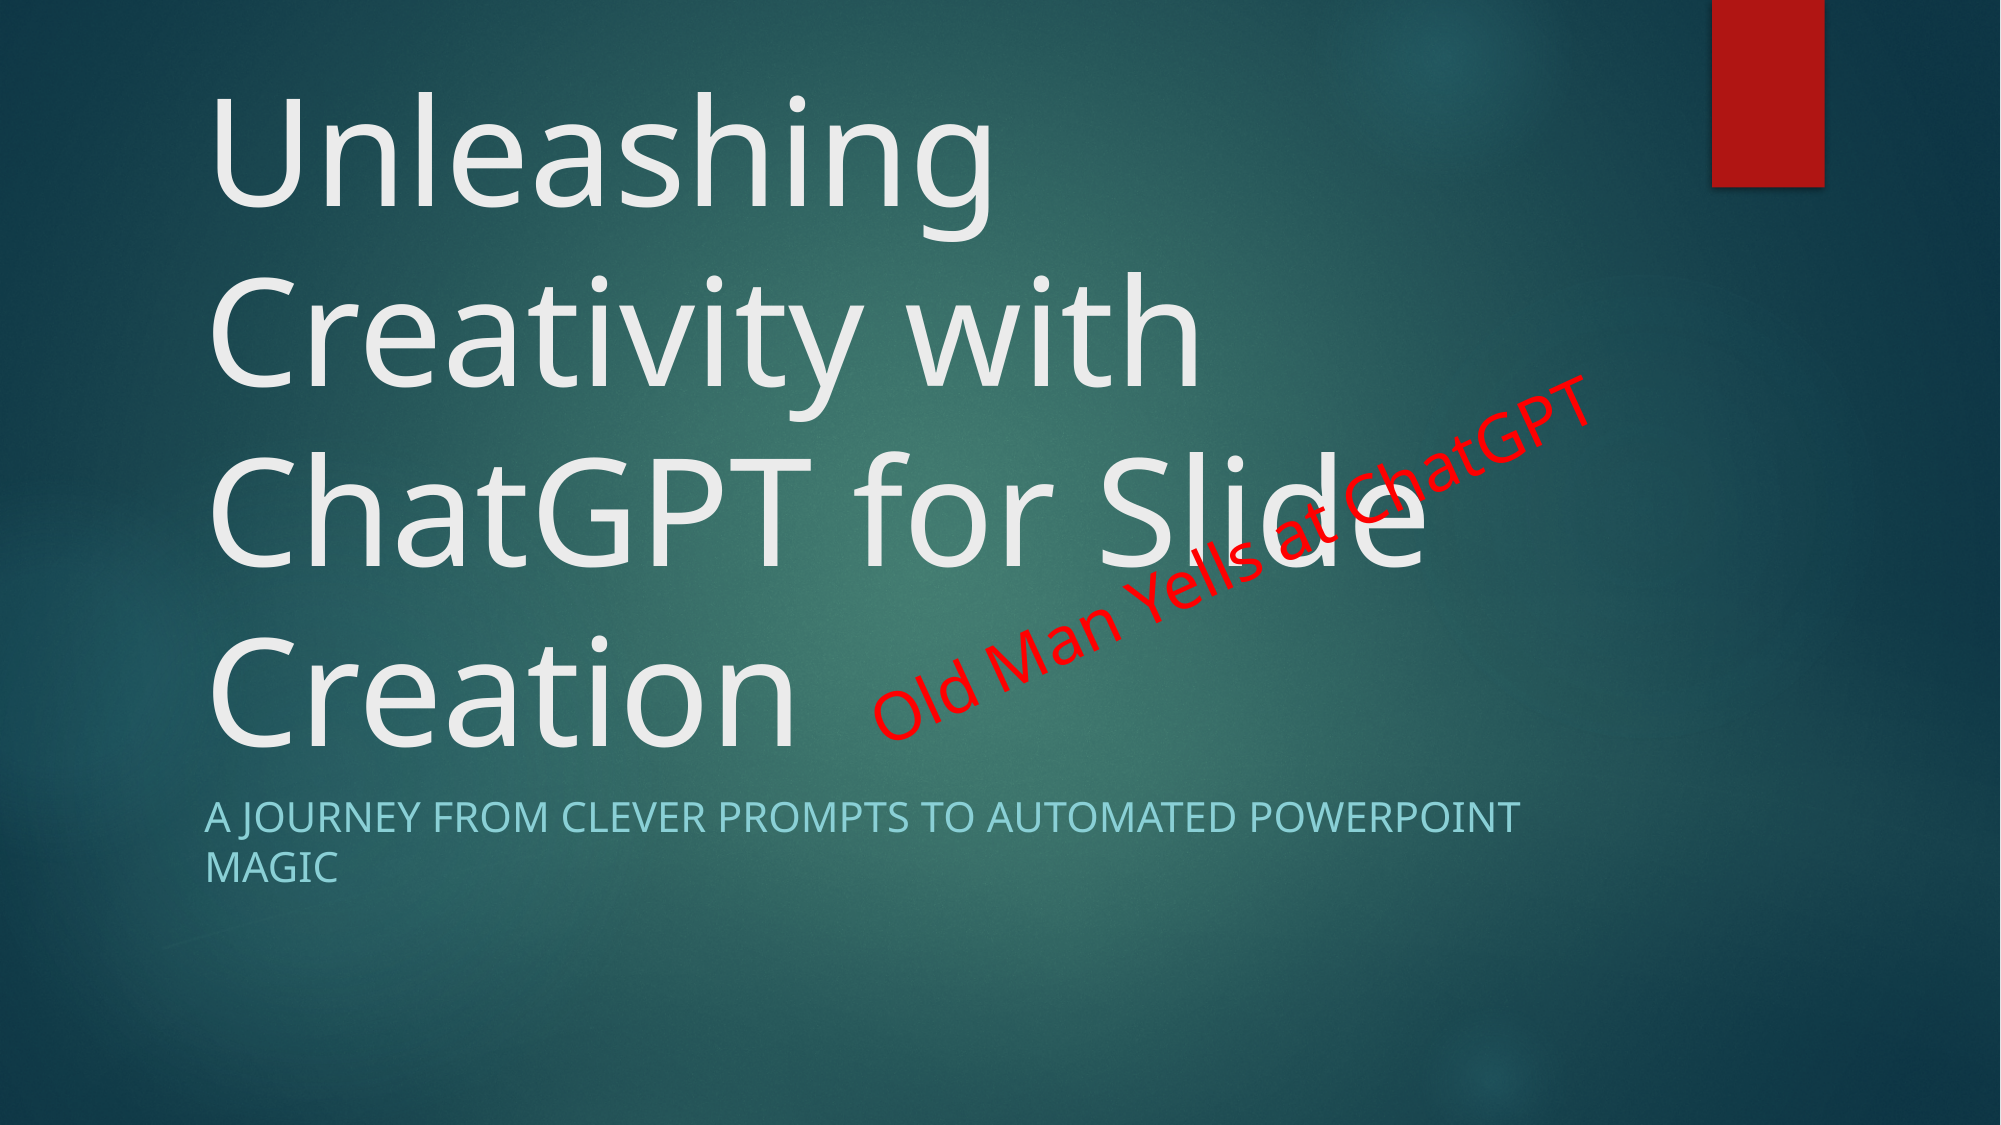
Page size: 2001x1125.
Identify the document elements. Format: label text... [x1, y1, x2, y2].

subtitle A Journey from Clever Prompts to Automated PowerPoint Magic [189, 783, 1638, 925]
title Unleashing Creativity with ChatGPT for Slide Creation [189, 237, 1638, 783]
picture [0, 0, 2001, 1125]
text_box Old Man Yells at ChatGPT [839, 246, 1836, 774]
